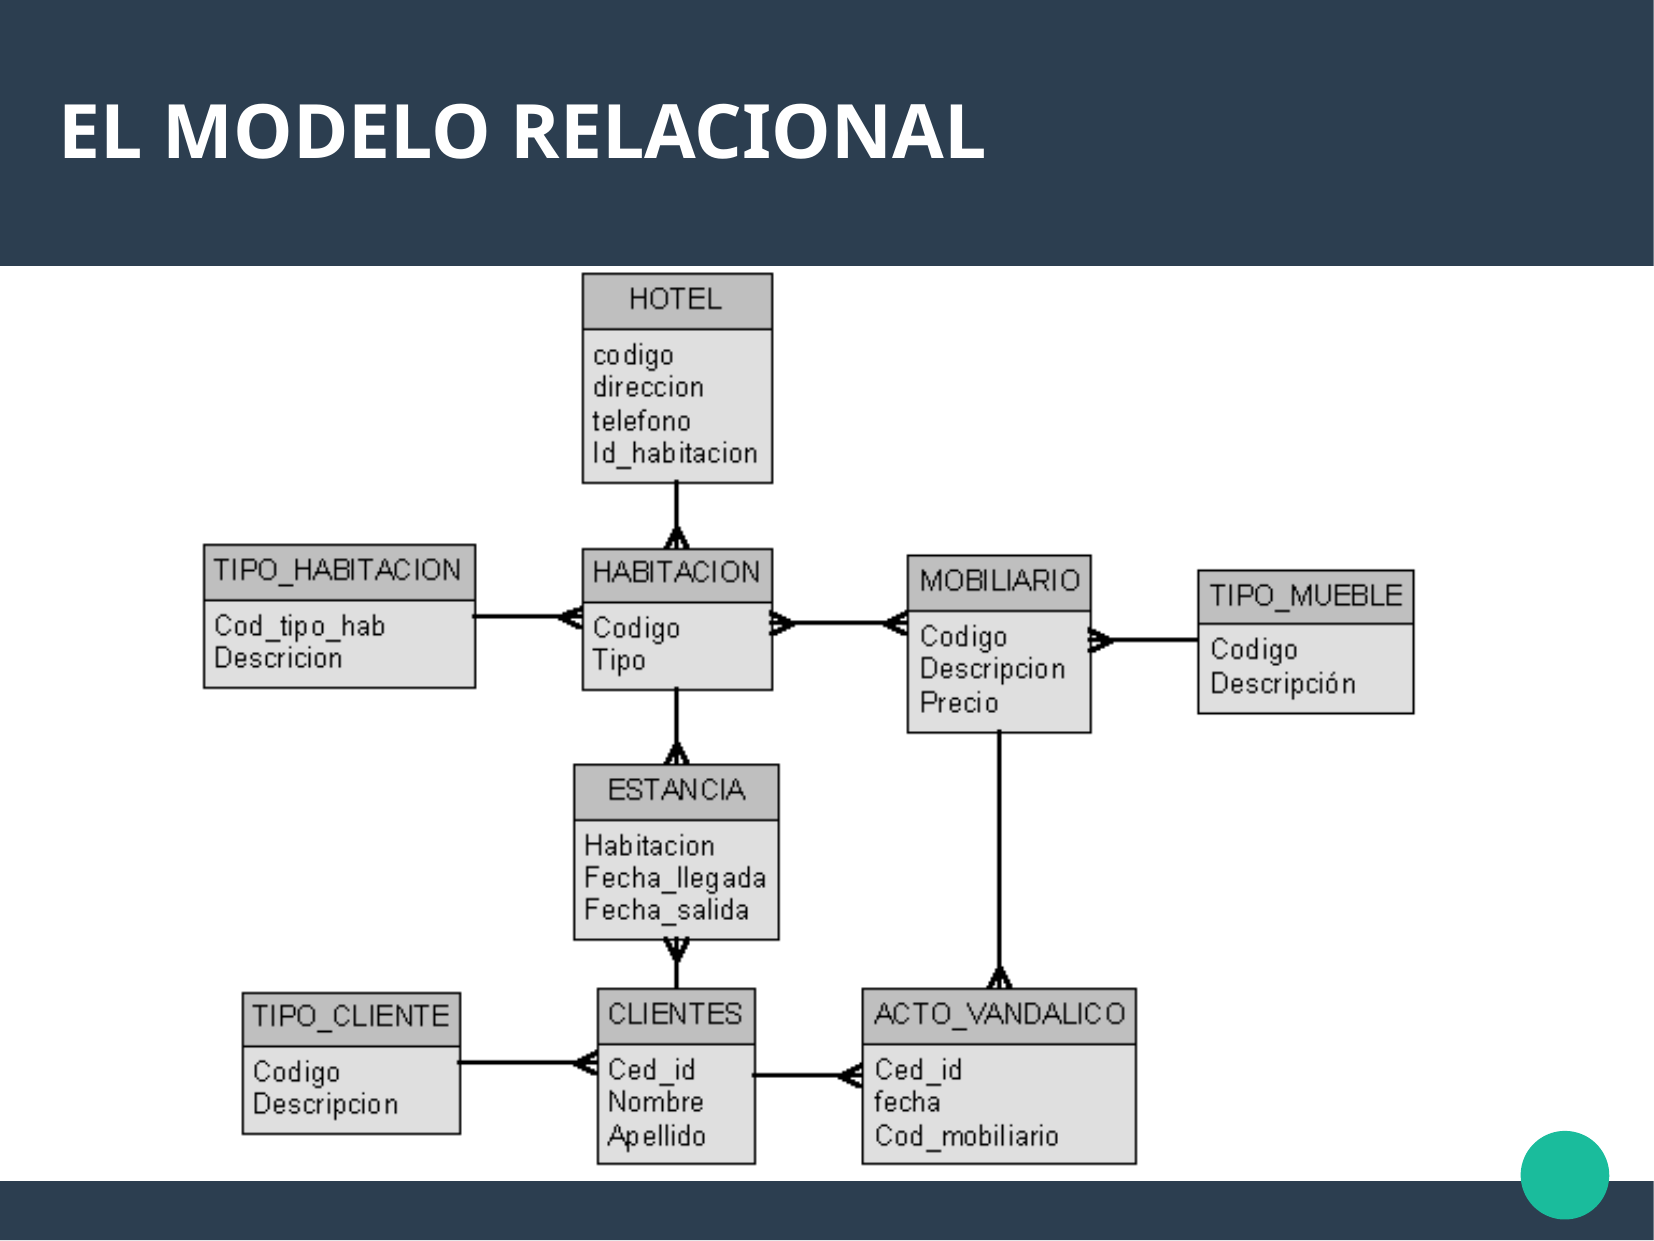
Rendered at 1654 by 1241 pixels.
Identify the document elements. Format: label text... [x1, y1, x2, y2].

title EL MODELO RELACIONAL [59, 49, 1595, 207]
picture [195, 270, 1426, 1174]
